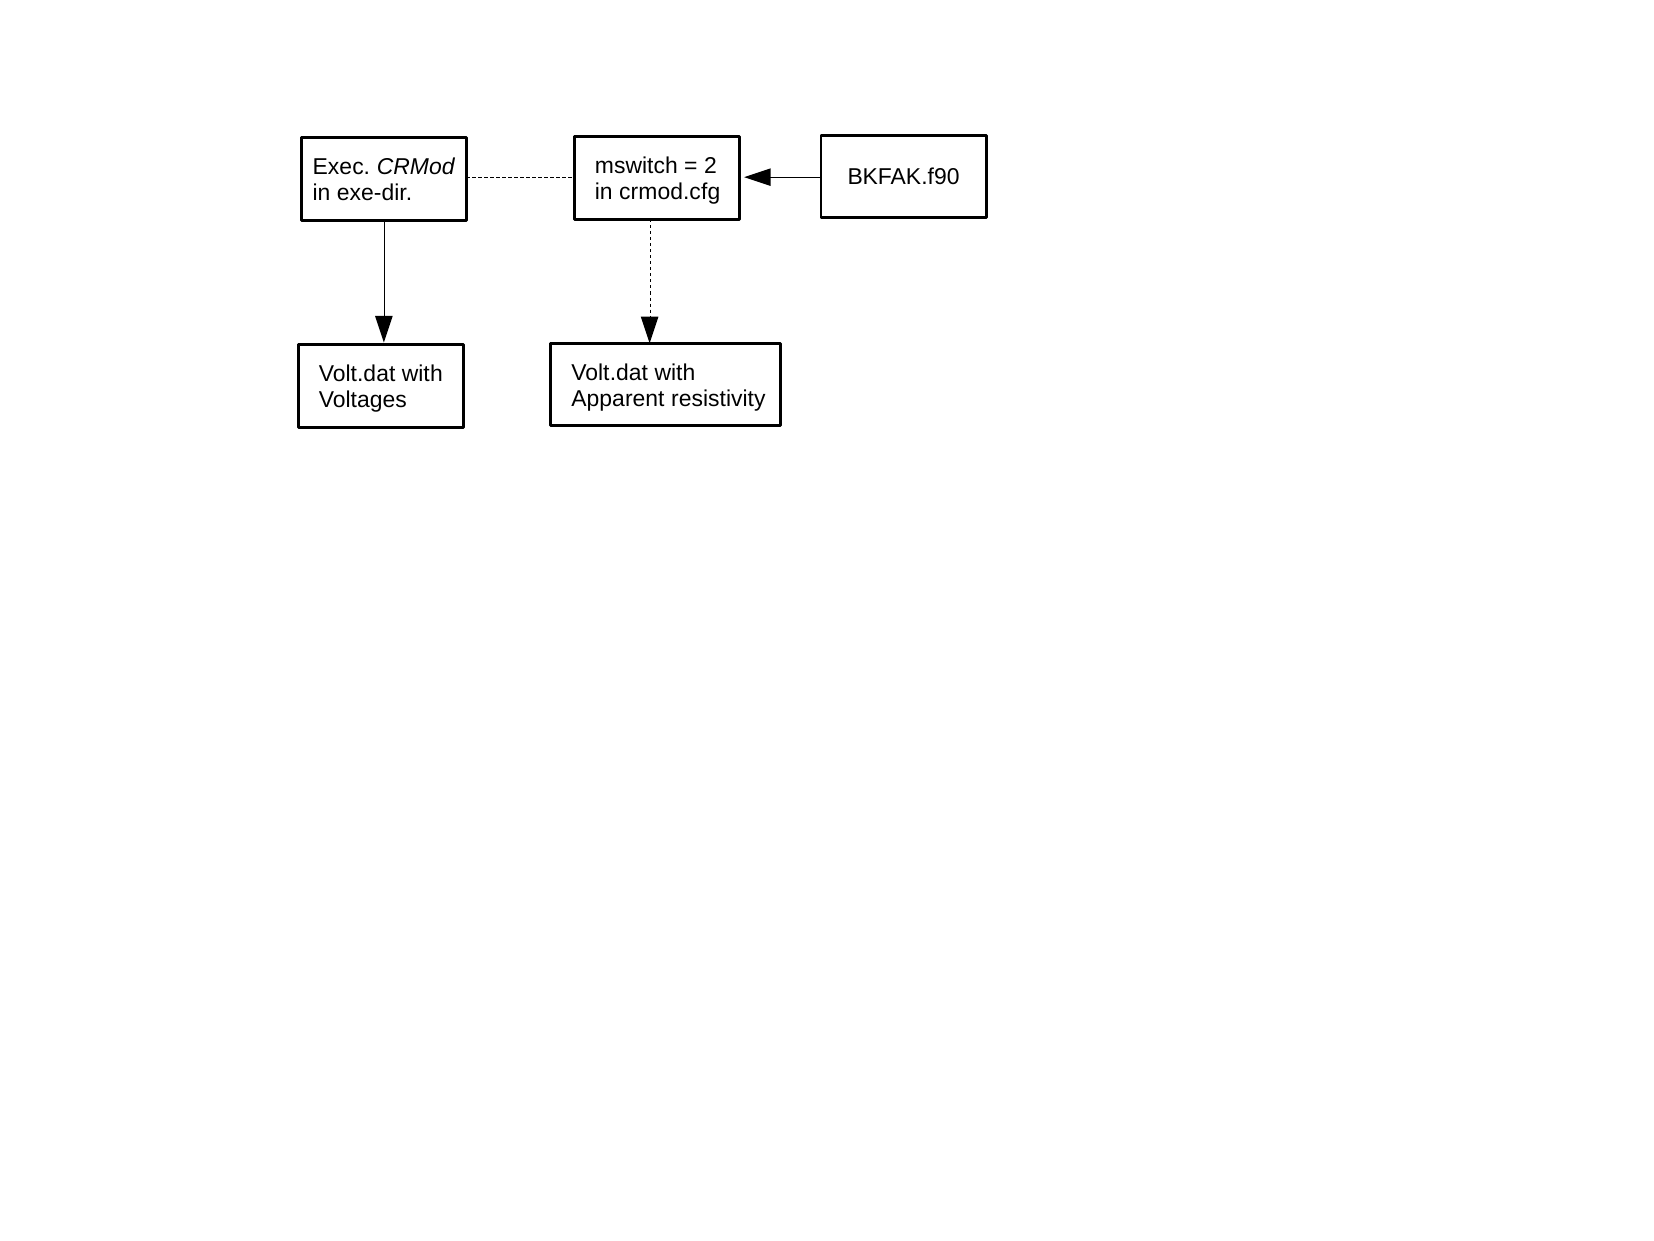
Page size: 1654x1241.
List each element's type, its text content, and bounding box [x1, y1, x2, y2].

text_box Exec. CRMod in exe-dir. [468, 146, 476, 213]
text_box mswitch = 2 in crmod.cfg [580, 145, 736, 212]
text_box Exec. CRMod in exe-dir. [303, 146, 465, 213]
text_box Volt.dat with Voltages [304, 353, 458, 420]
text_box BKFAK.f90 [832, 155, 975, 197]
text_box Volt.dat with Apparent resistivity [556, 352, 779, 419]
